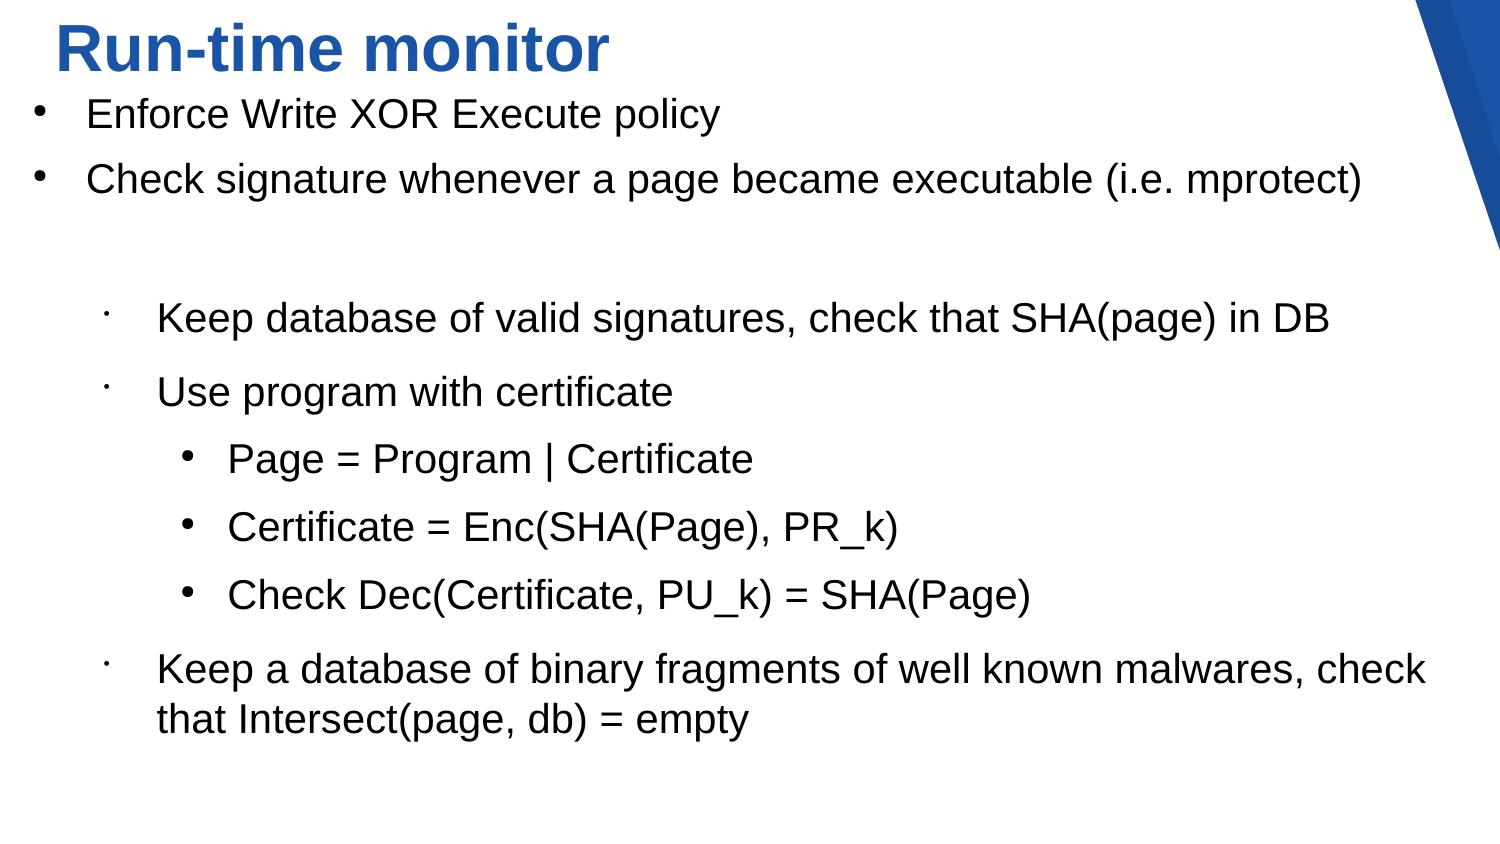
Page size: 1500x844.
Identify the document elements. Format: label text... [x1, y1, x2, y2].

list Enforce Write XOR Execute policy Check signature whenever a page became executable (i.e. mprotect) Keep database of valid signatures, check that SHA(page) in DB Use program with certificate Page = Program | Certificate Certificate = Enc(SHA(Page), PR_k) Check Dec(Certificate, PU_k) = SHA(Page) Keep a database of binary fragments of well known malwares, check that Intersect(page, db) = empty [0, 72, 1456, 511]
title Run-time monitor [40, 32, 1366, 72]
